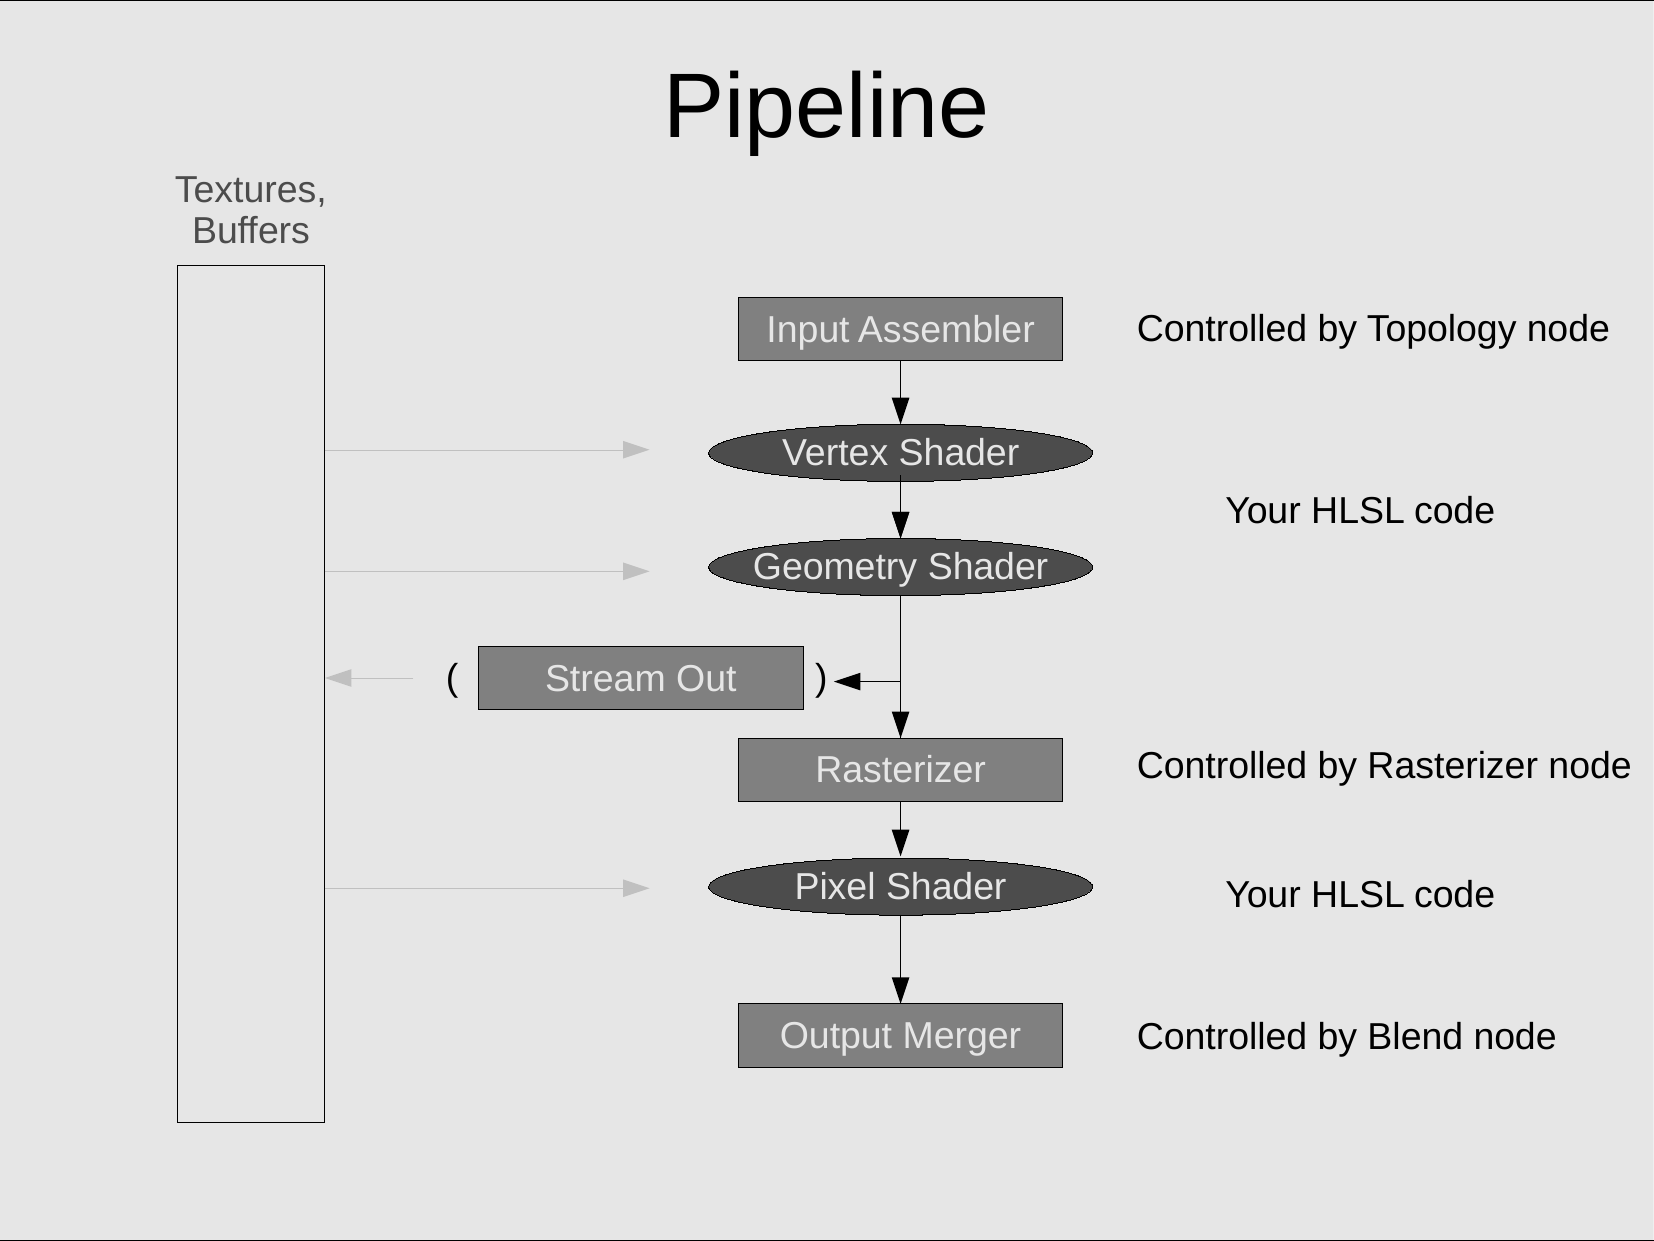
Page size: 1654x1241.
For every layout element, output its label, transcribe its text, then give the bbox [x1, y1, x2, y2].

text_box Pixel Shader [708, 858, 1093, 916]
title Pipeline [82, 2, 1571, 210]
text_box Controlled by Rasterizer node [1122, 736, 1646, 798]
text_box Textures, Buffers [118, 100, 384, 278]
text_box Geometry Shader [708, 538, 1093, 596]
text_box Rasterizer [738, 738, 1063, 802]
text_box Input Assembler [738, 297, 1063, 361]
text_box Controlled by Topology node [1122, 299, 1624, 361]
text_box Output Merger [738, 1003, 1063, 1068]
text_box Vertex Shader [708, 424, 1093, 482]
text_box Your HLSL code [1210, 482, 1510, 544]
text_box [177, 265, 325, 1123]
text_box Controlled by Blend node [1122, 1008, 1571, 1070]
text_box ( ) [431, 648, 845, 710]
text_box Your HLSL code [1210, 865, 1510, 927]
